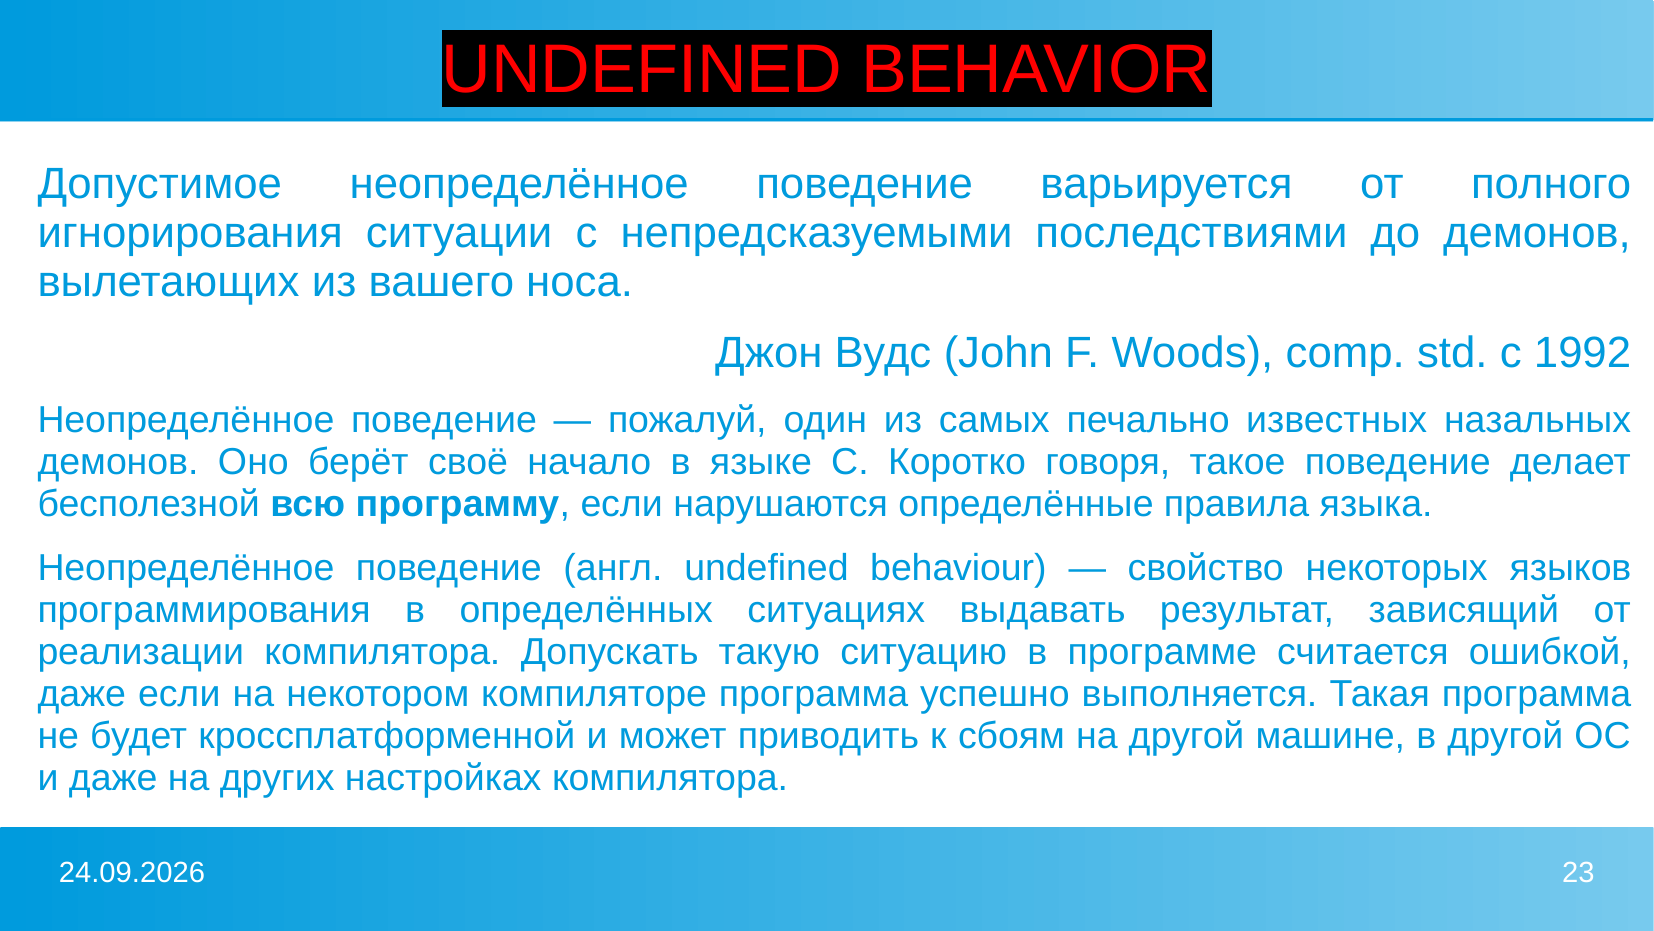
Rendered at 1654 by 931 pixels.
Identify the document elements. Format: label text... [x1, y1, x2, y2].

title UNDEFINED BEHAVIOR [59, 29, 1595, 108]
list Допустимое неопределённое поведение варьируется от полного игнорирования ситуации с непредсказуемыми последствиями до демонов, вылетающих из вашего носа. Джон Вудс (John F. Woods), comp. std. c 1992 Неопределённое поведение — пожалуй, один из самых печально известных назальных демонов. Оно берёт своё начало в языке С. Коротко говоря, такое поведение делает бесполезной всю программу, если нарушаются определённые правила языка. Неопределённое поведение (англ. undefined behaviour) — свойство некоторых языков программирования в определённых ситуациях выдавать результат, зависящий от реализации компилятора. Допускать такую ситуацию в программе считается ошибкой, даже если на некотором компиляторе программа успешно выполняется. Такая программа не будет кроссплатформенной и может приводить к сбоям на другой машине, в другой ОС и даже на других настройках компилятора. [37, 159, 1632, 826]
